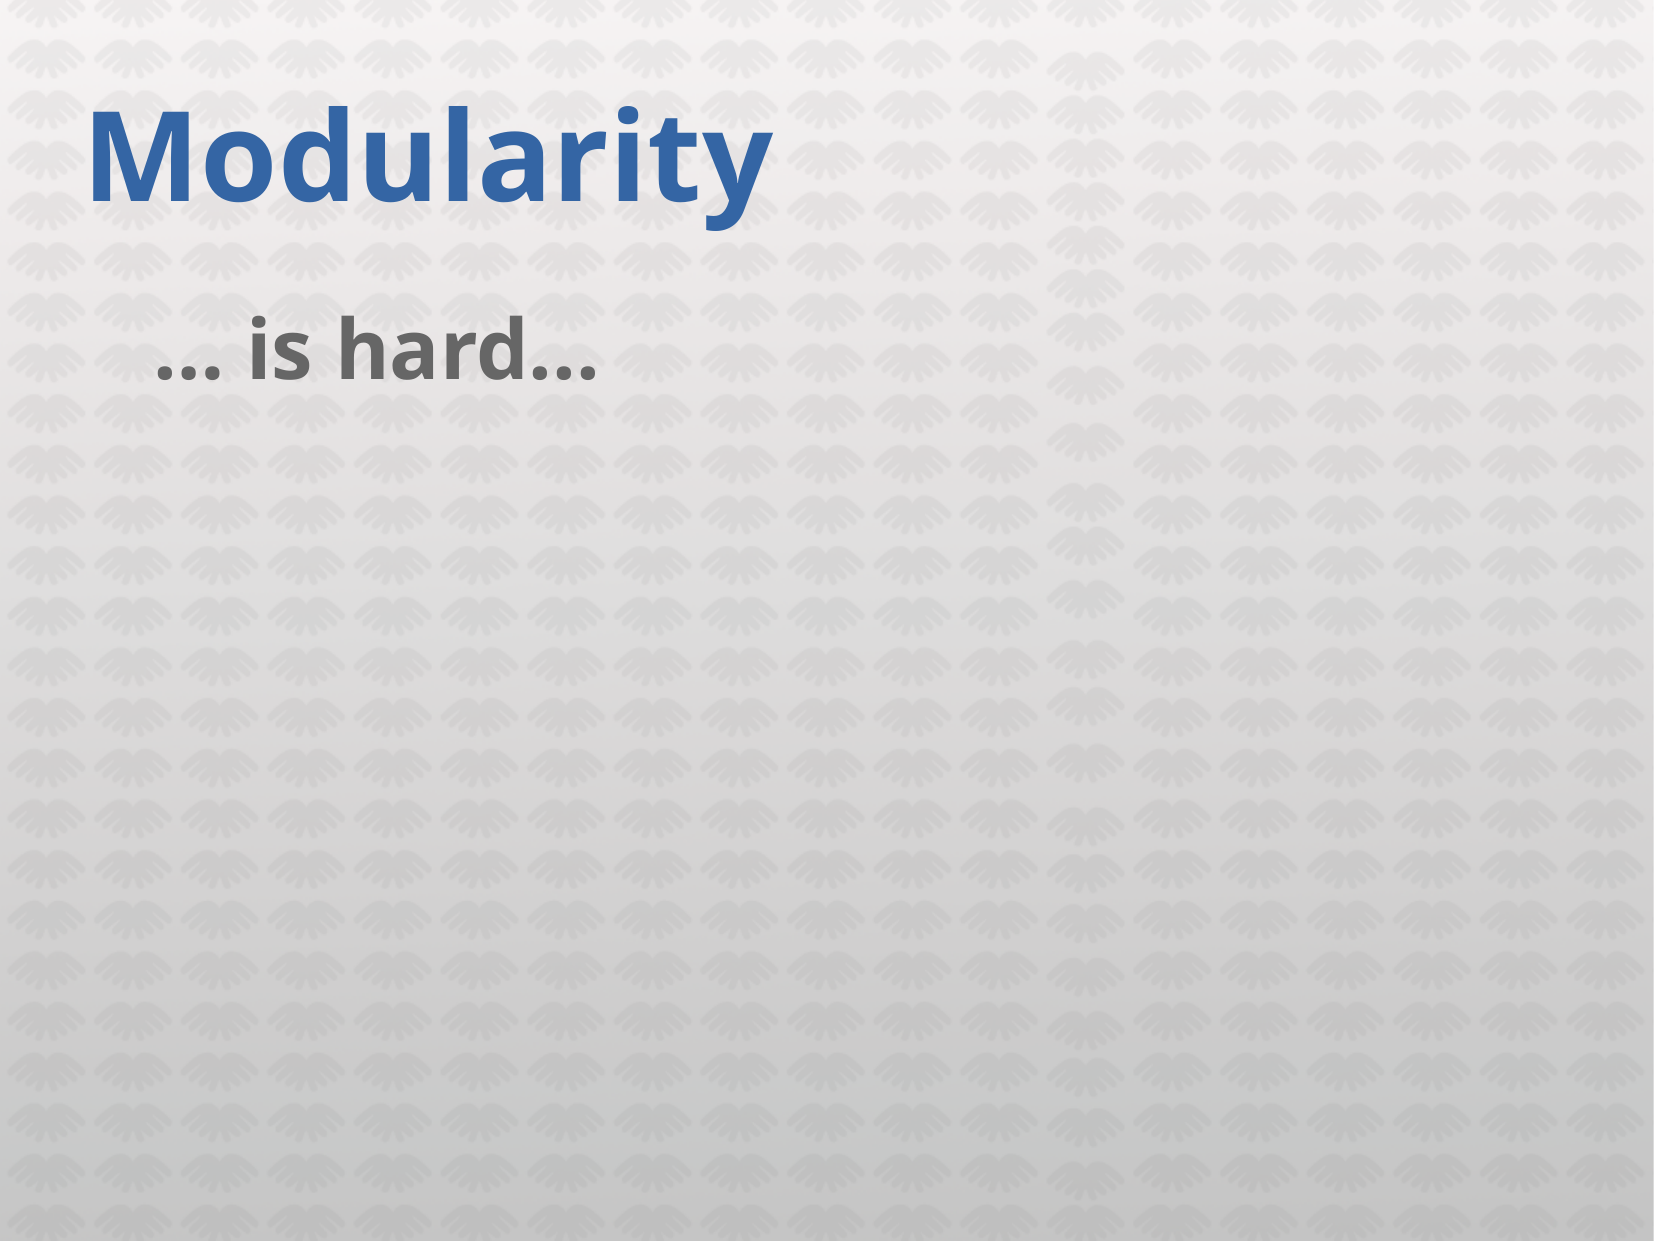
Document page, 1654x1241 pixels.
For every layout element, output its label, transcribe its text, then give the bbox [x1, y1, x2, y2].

picture [0, 0, 1654, 1241]
list … is hard... [82, 290, 1538, 1010]
title Modularity [82, 49, 1571, 257]
